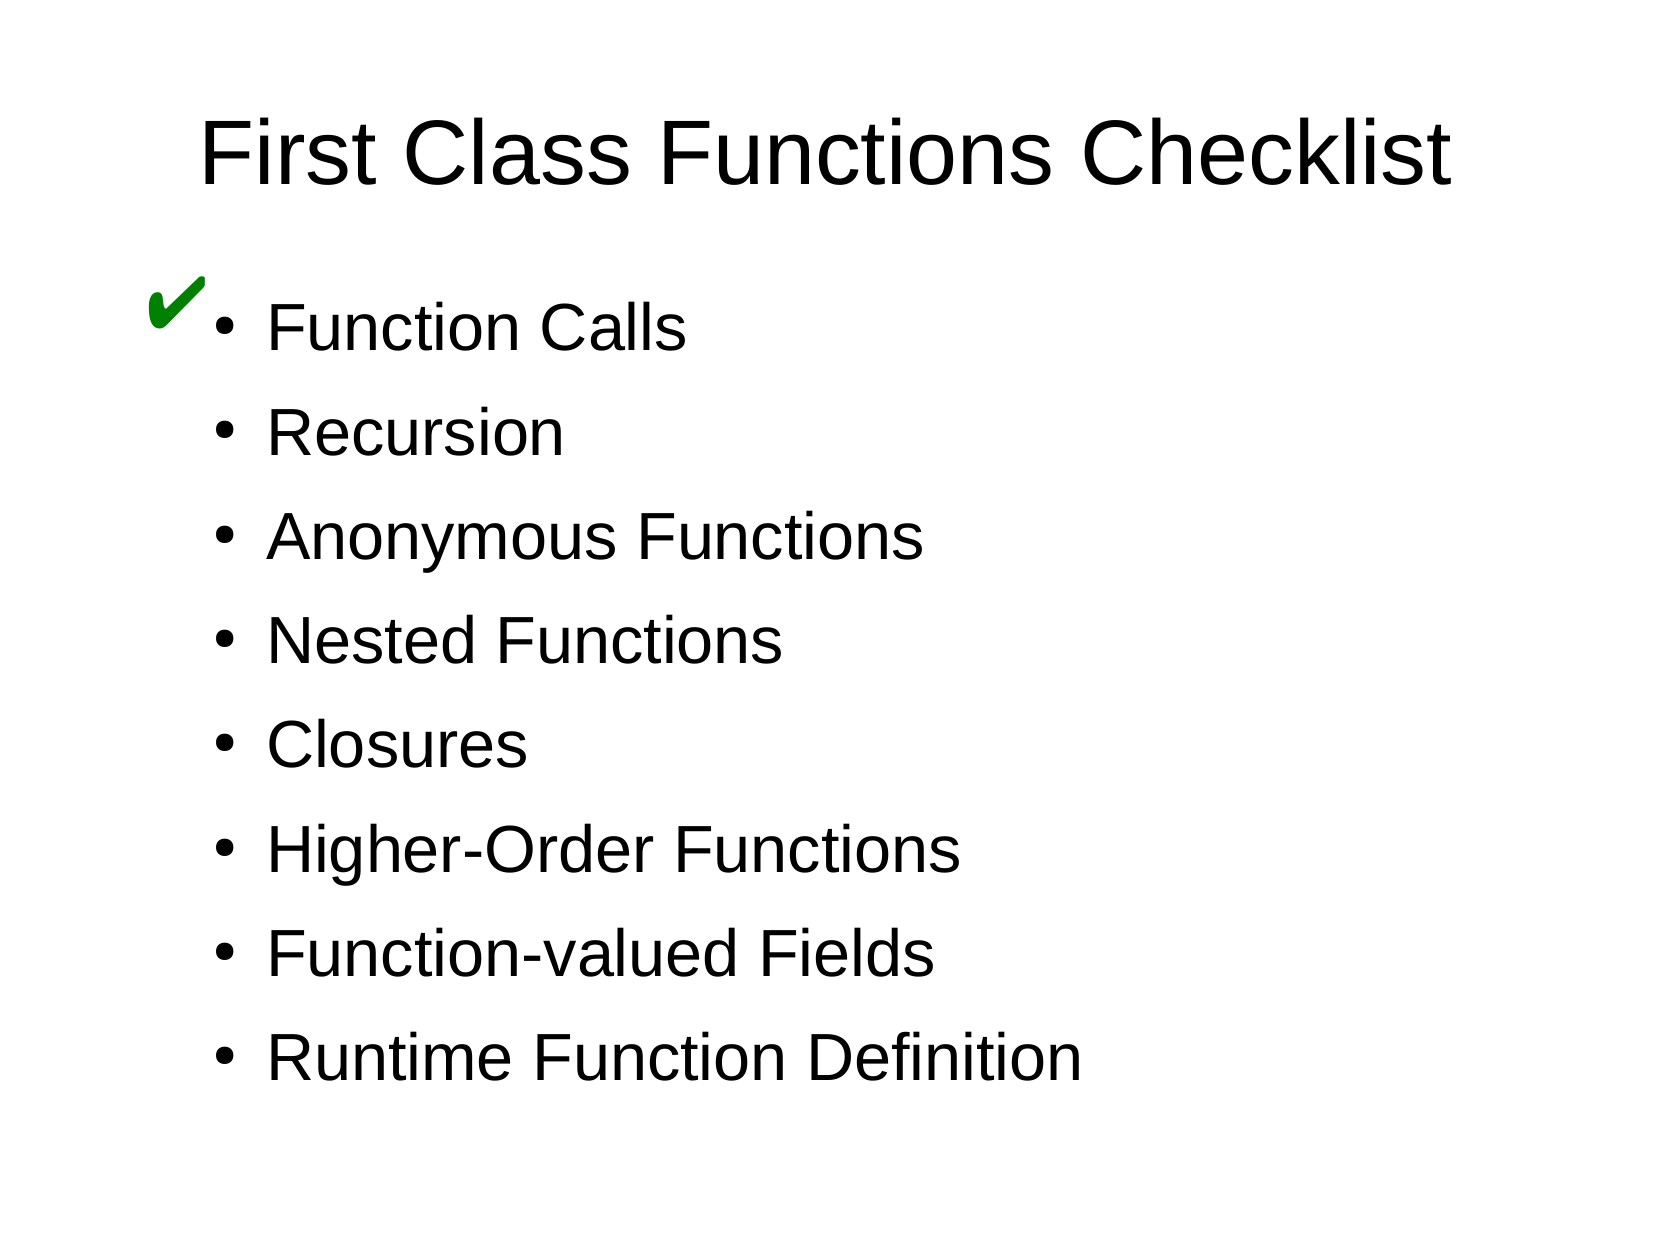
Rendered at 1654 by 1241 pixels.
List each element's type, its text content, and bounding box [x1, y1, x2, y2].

list Function Calls Recursion Anonymous Functions Nested Functions Closures Higher-Order Functions Function-valued Fields Runtime Function Definition [195, 290, 1501, 1094]
text_box ✔ [132, 256, 245, 385]
title First Class Functions Checklist [82, 56, 1571, 250]
